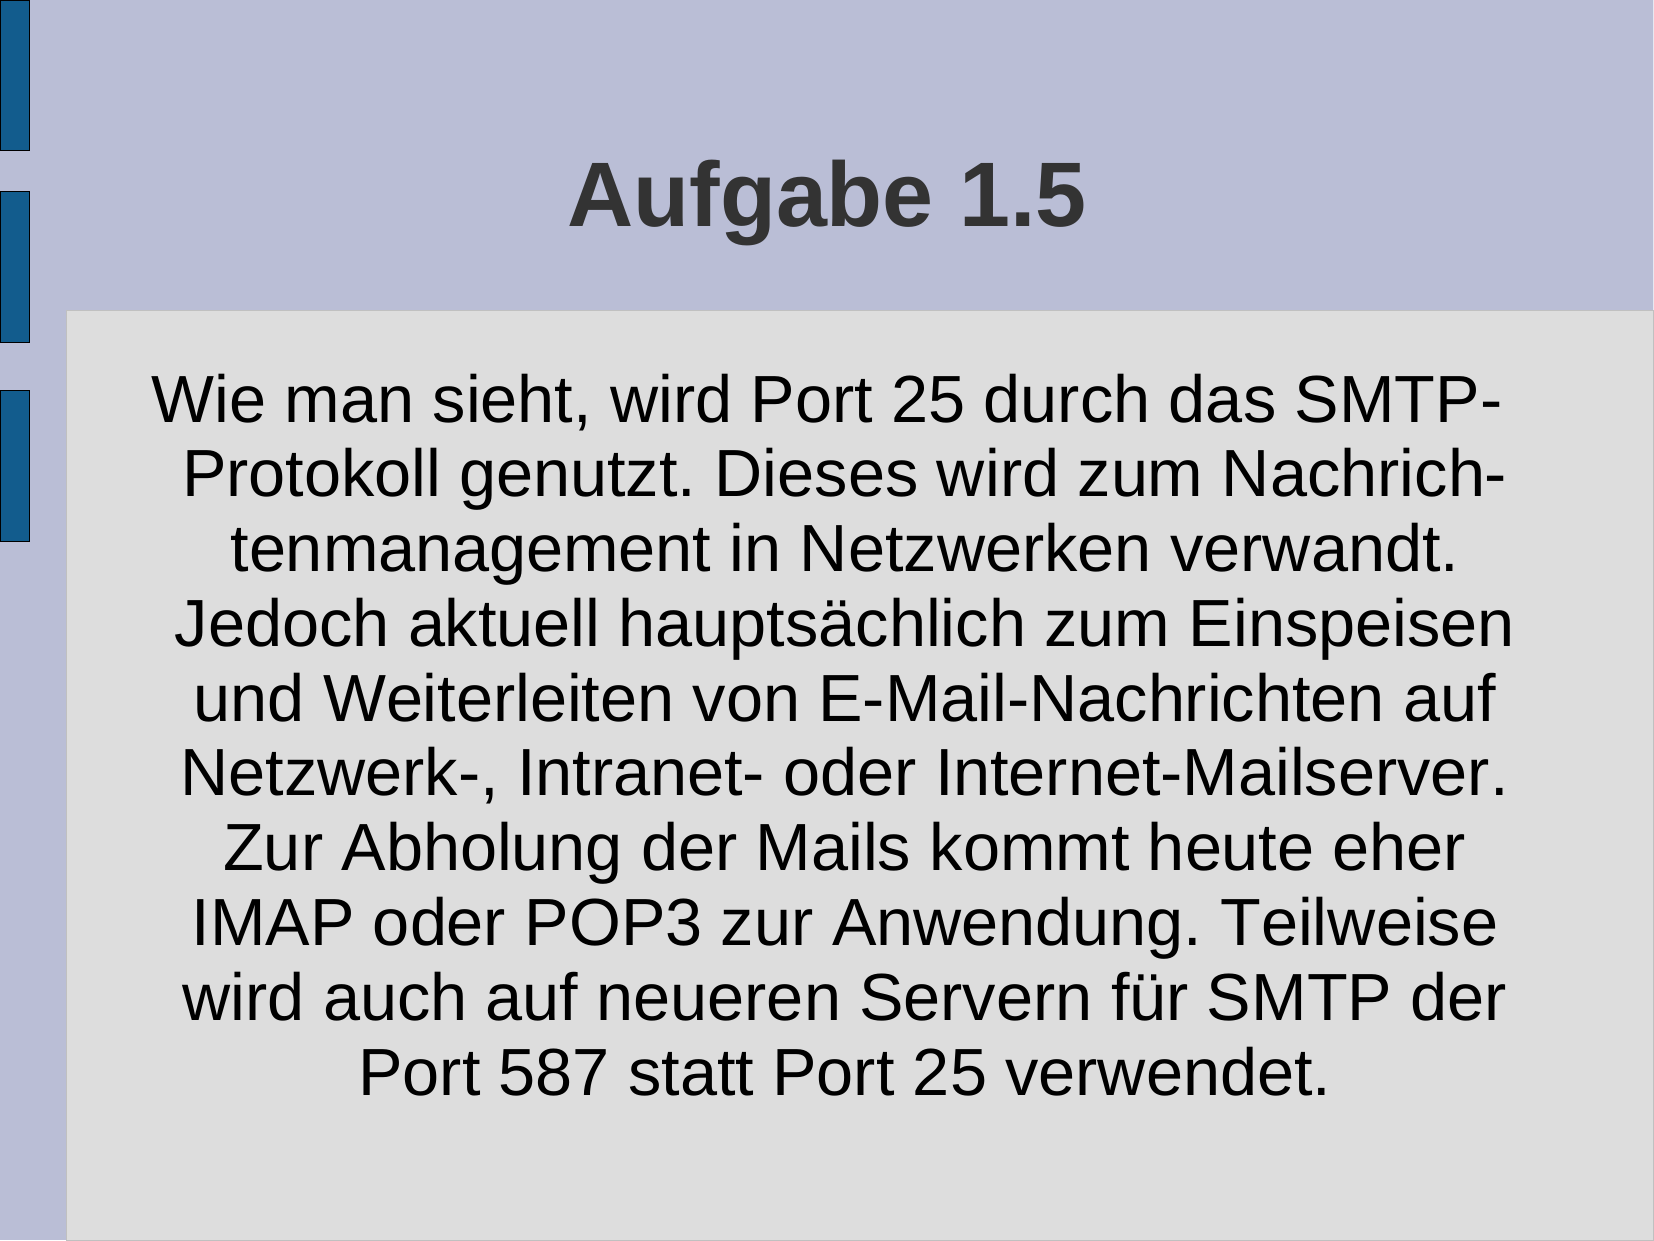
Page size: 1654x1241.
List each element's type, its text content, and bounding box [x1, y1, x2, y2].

title Aufgabe 1.5 [121, 98, 1534, 291]
subtitle Wie man sieht, wird Port 25 durch das SMTP-Protokoll genutzt. Dieses wird zum Nachrich-tenmanagement in Netzwerken verwandt. Jedoch aktuell hauptsächlich zum Einspeisen und Weiterleiten von E-Mail-Nachrichten auf Netzwerk-, Intranet- oder Internet-Mailserver. Zur Abholung der Mails kommt heute eher IMAP oder POP3 zur Anwendung. Teilweise wird auch auf neueren Servern für SMTP der Port 587 statt Port 25 verwendet. [121, 352, 1534, 1119]
